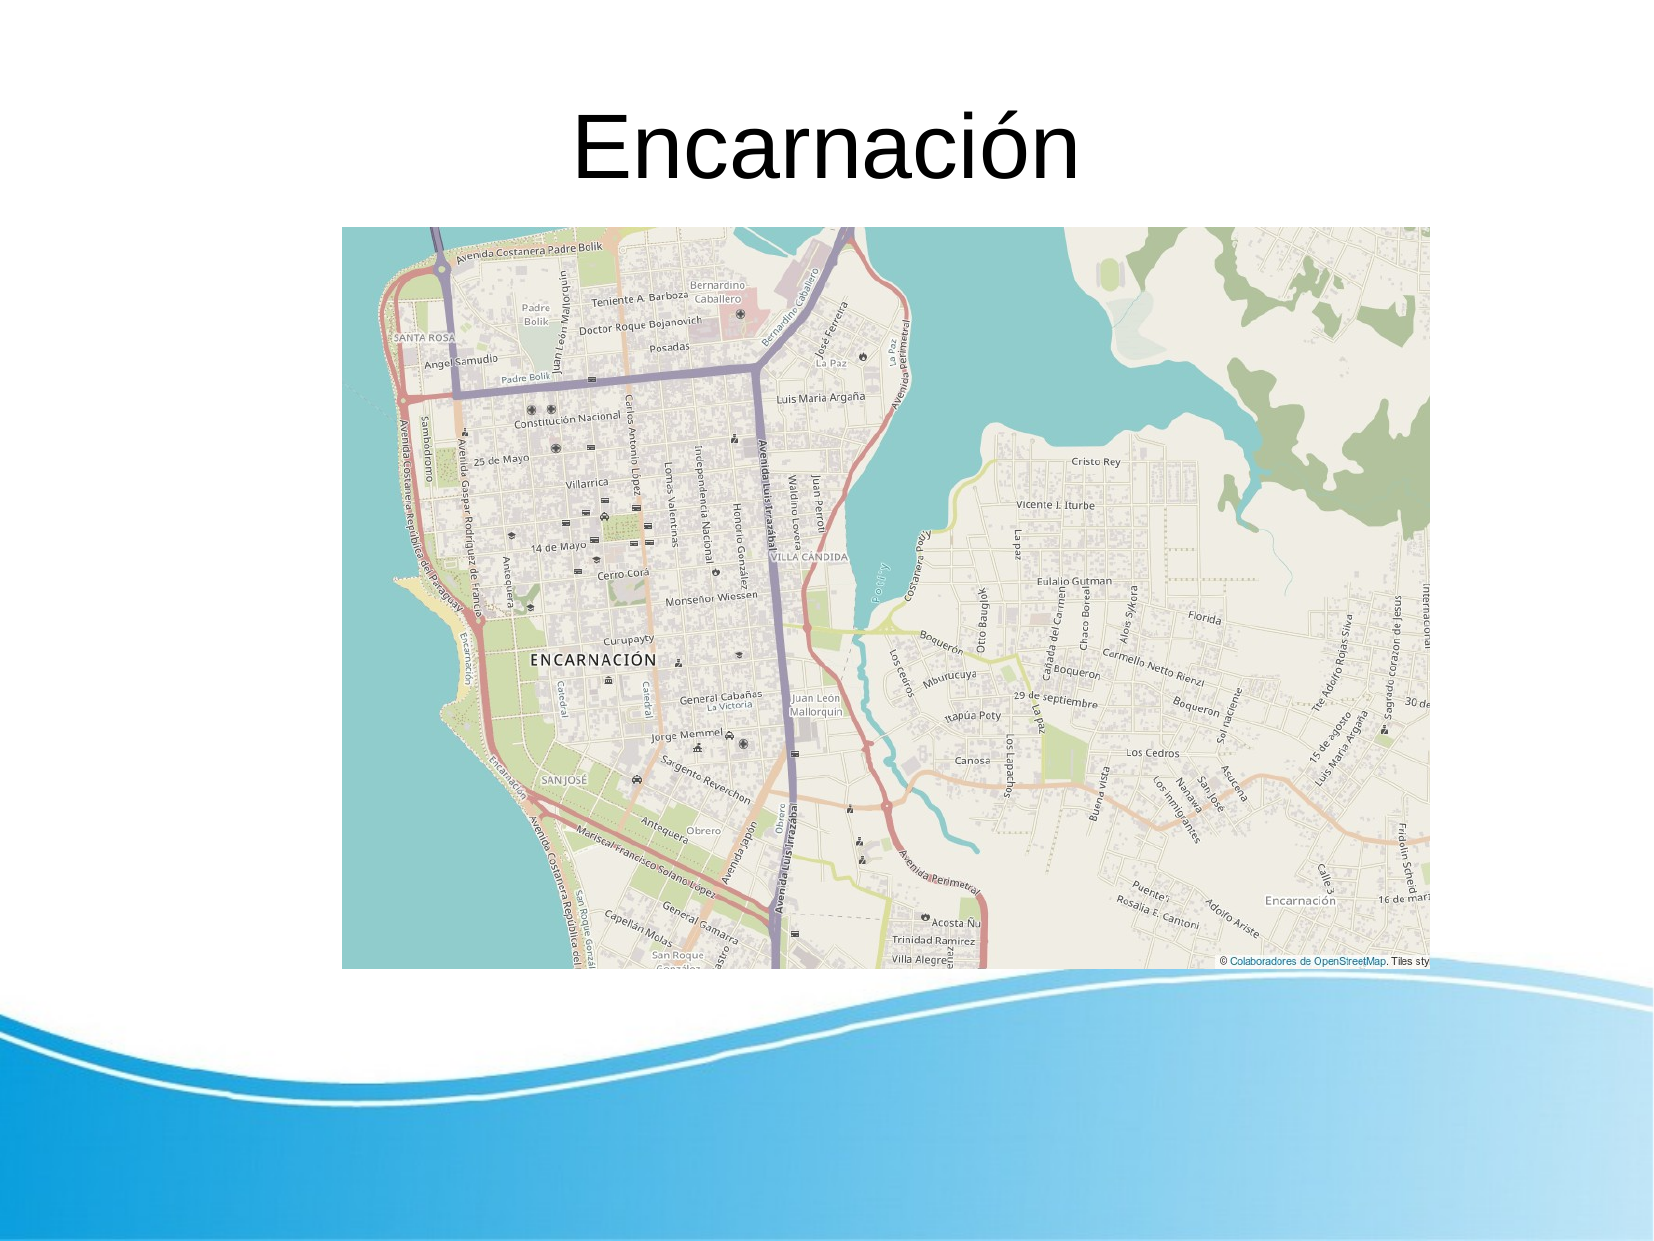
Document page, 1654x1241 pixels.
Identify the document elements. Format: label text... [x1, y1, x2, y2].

title Encarnación [82, 94, 1571, 200]
picture [0, 227, 1654, 1241]
